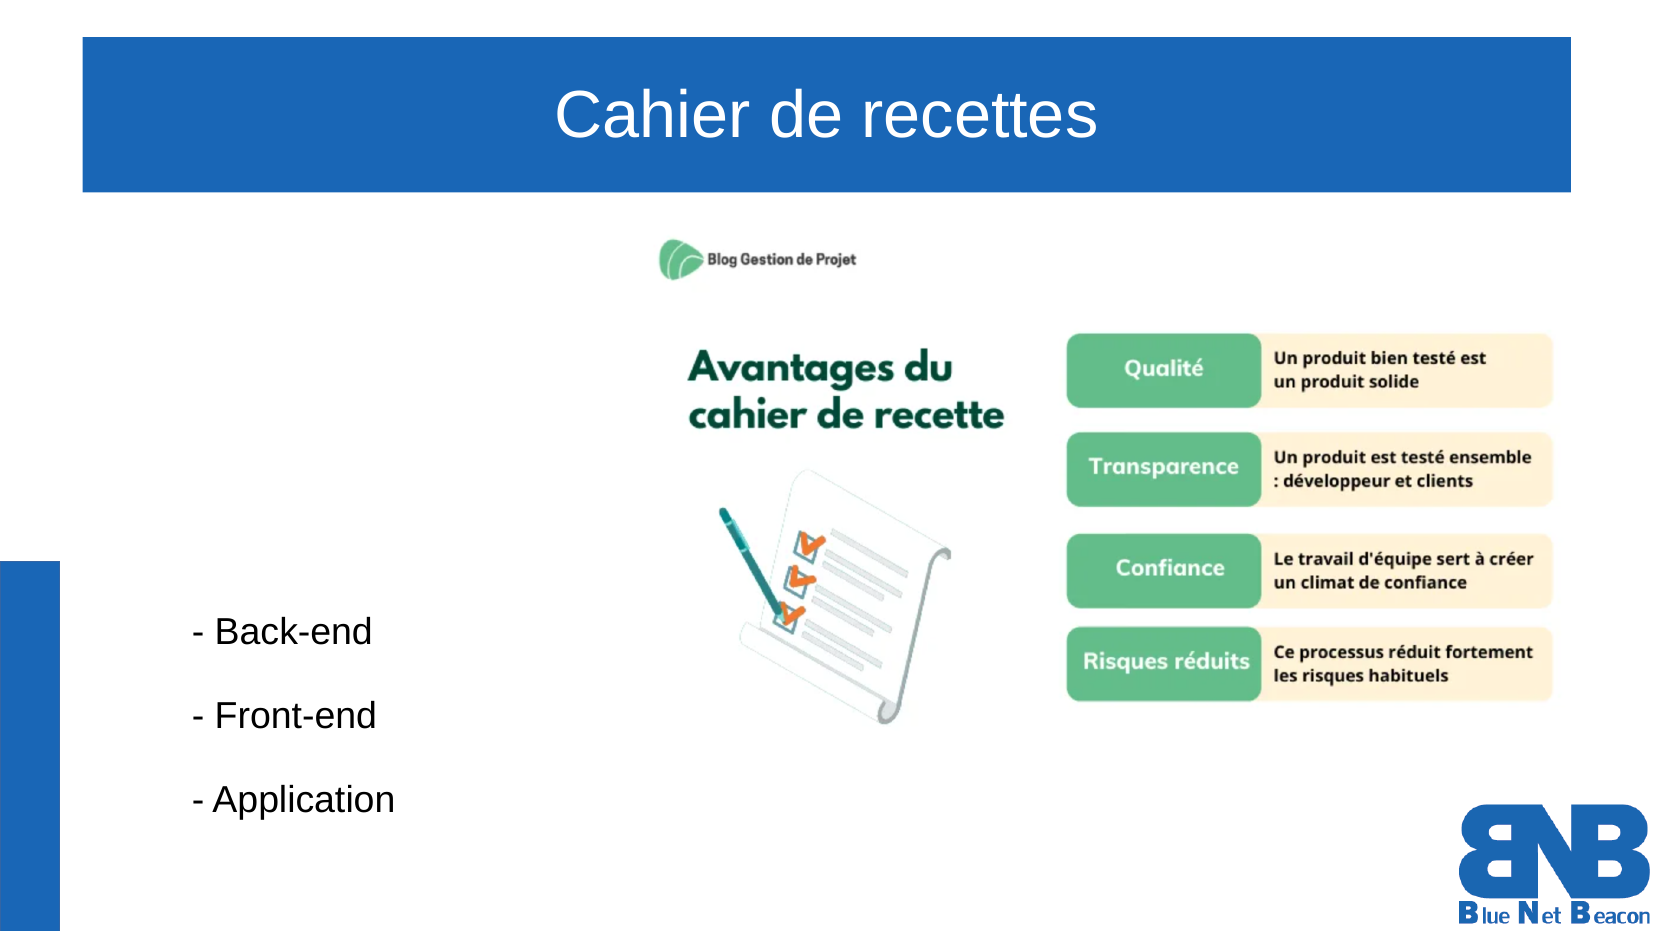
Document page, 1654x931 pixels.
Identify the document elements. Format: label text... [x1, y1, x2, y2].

text_box - Back-end - Front-end - Application [177, 561, 680, 886]
picture [1459, 797, 1650, 930]
text_box [0, 561, 60, 931]
title Cahier de recettes [82, 37, 1571, 193]
picture [649, 225, 1566, 731]
